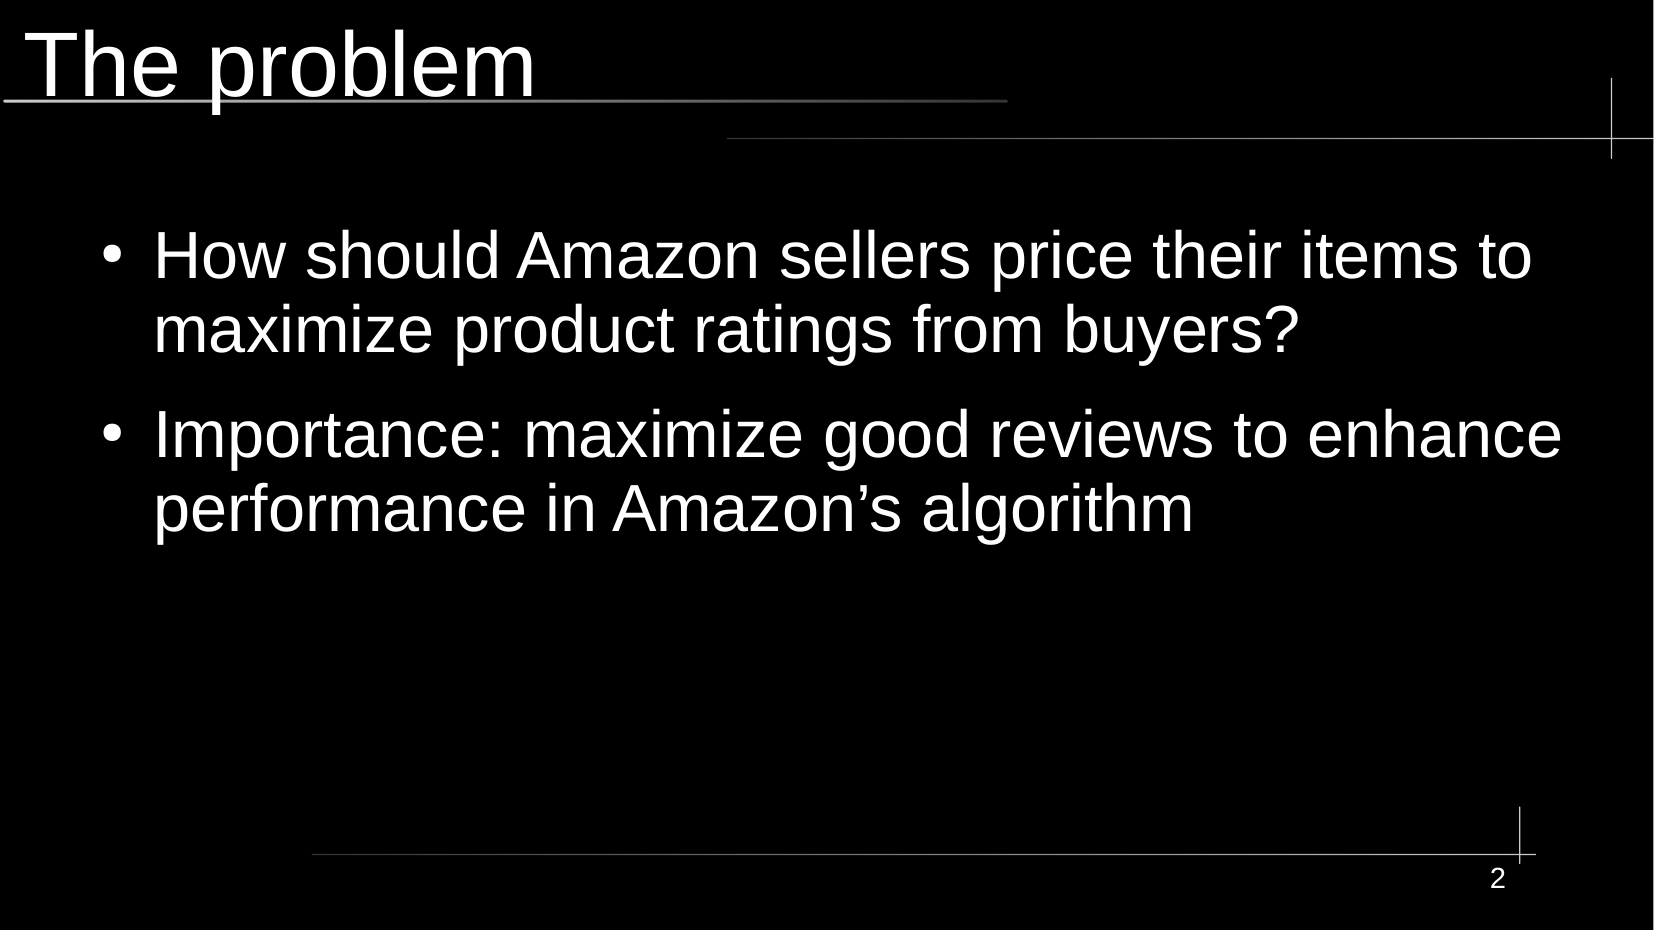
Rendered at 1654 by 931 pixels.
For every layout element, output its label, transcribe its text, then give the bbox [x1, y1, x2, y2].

title The problem [23, 11, 1589, 119]
list How should Amazon sellers price their items to maximize product ratings from buyers? Importance: maximize good reviews to enhance performance in Amazon’s algorithm [82, 217, 1571, 758]
